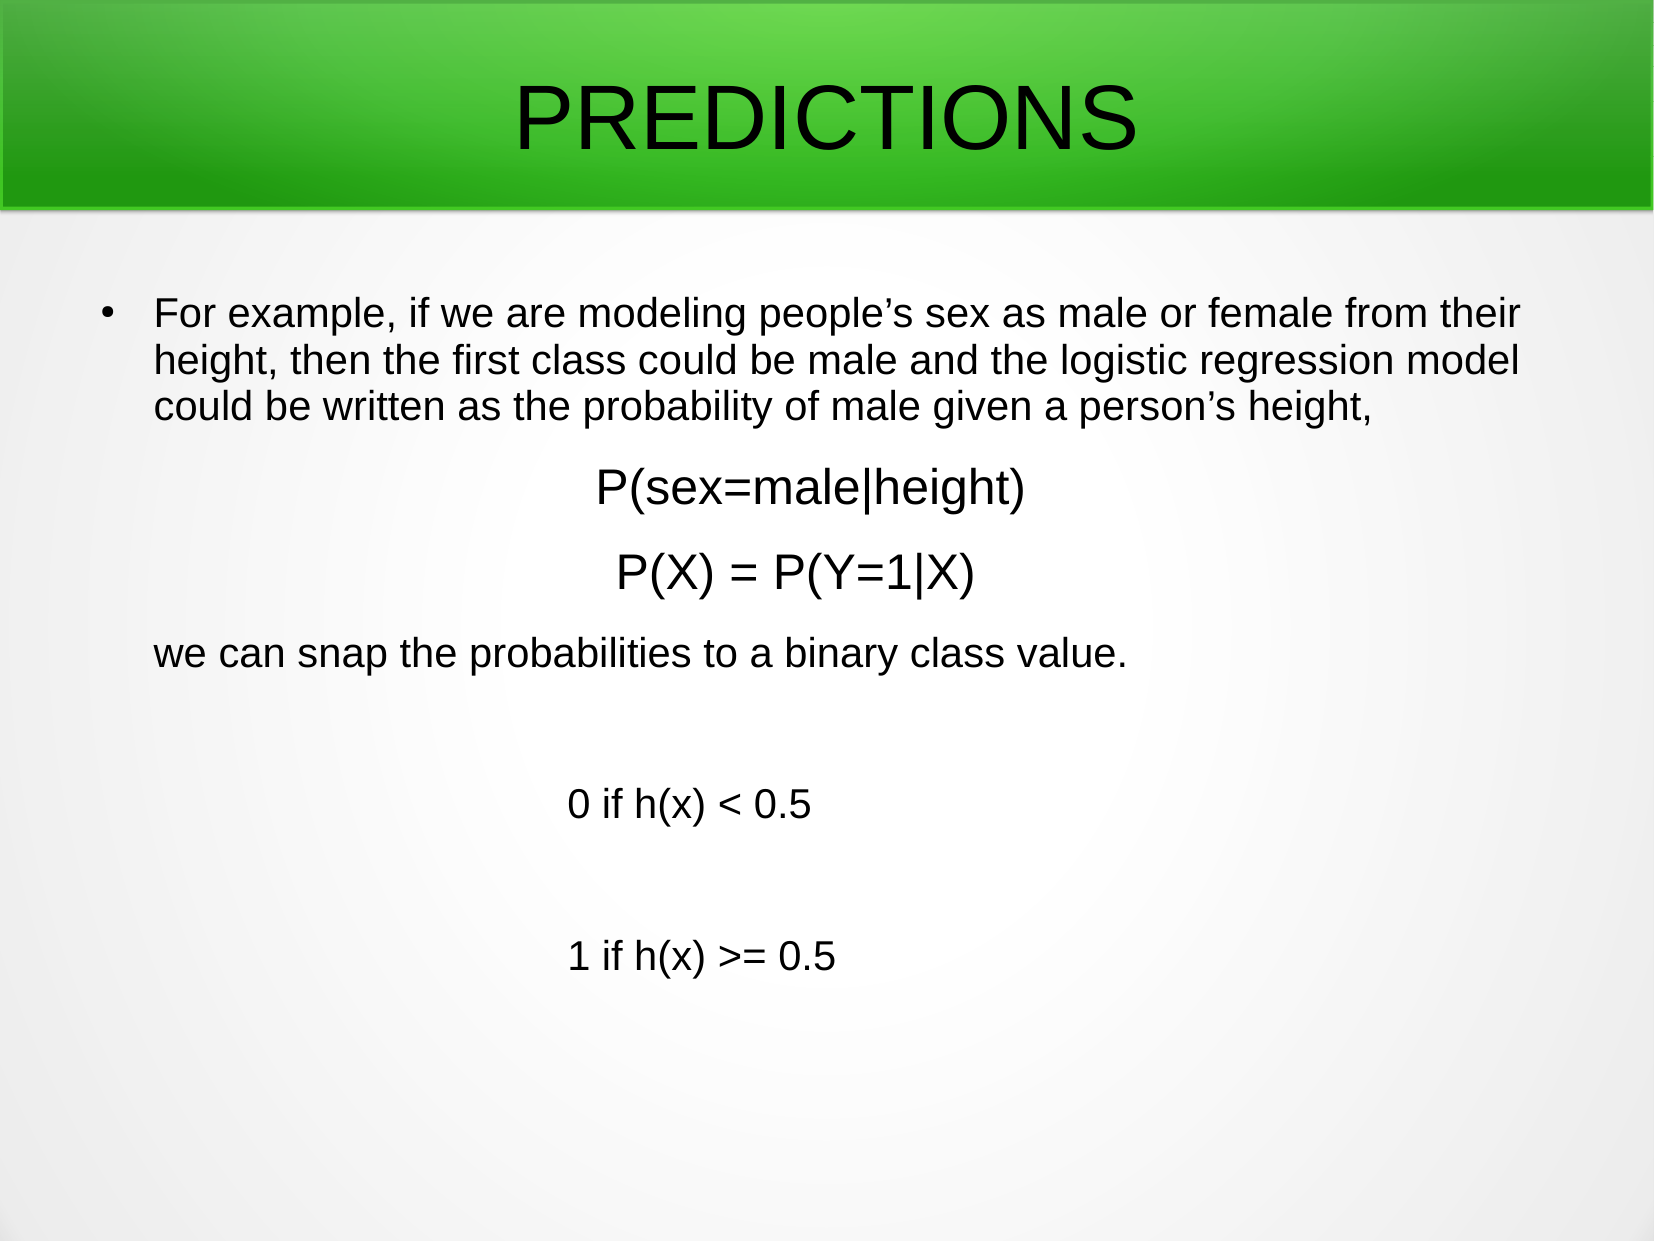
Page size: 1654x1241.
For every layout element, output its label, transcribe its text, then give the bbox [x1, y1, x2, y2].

title PREDICTIONS [82, 47, 1571, 189]
list For example, if we are modeling people’s sex as male or female from their height, then the first class could be male and the logistic regression model could be written as the probability of male given a person’s height, P(sex=male|height) P(X) = P(Y=1|X) we can snap the probabilities to a binary class value. 0 if h(x) < 0.5 1 if h(x) >= 0.5 [82, 290, 1571, 1217]
